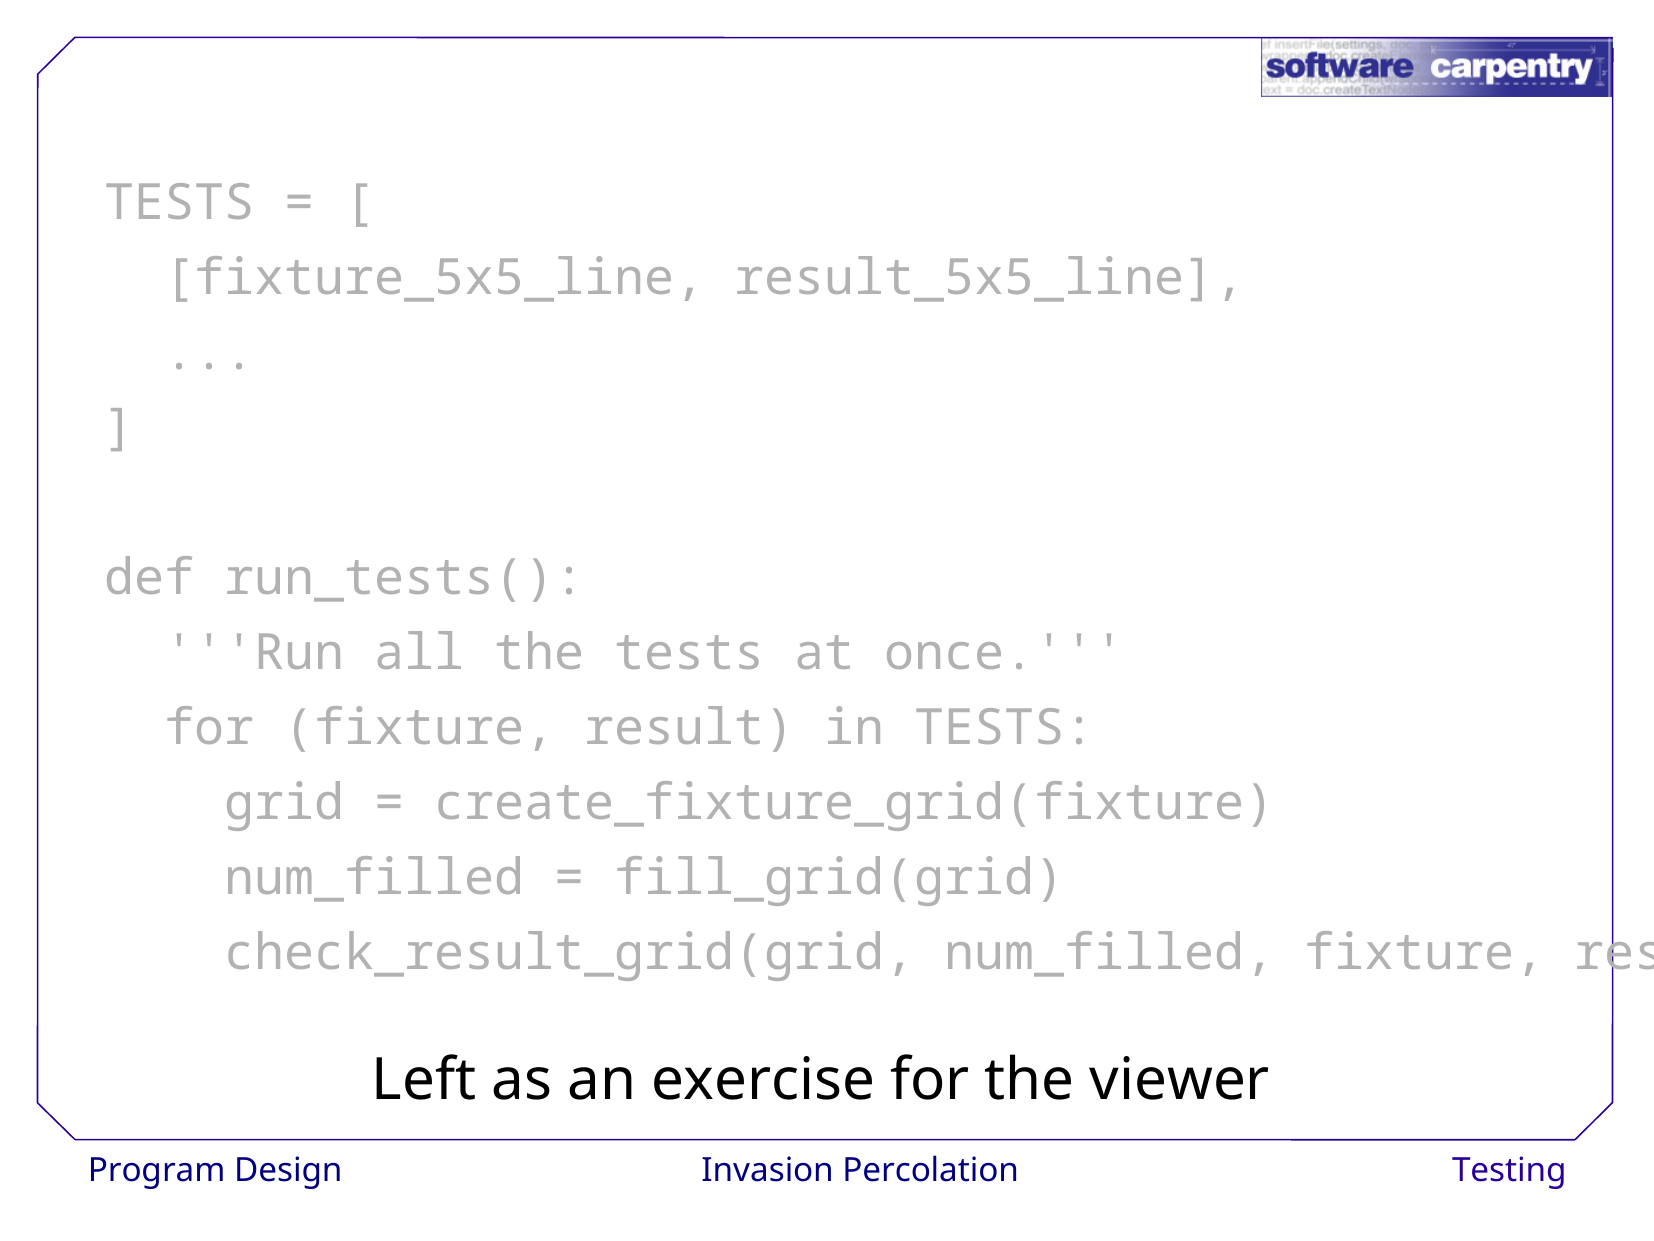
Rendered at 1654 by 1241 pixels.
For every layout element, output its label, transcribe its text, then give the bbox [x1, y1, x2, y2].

text_box Left as an exercise for the viewer [82, 998, 1560, 1119]
text_box TESTS = [ [fixture_5x5_line, result_5x5_line], ... ] def run_tests(): '''Run all the tests at once.''' for (fixture, result) in TESTS: grid = create_fixture_grid(fixture) num_filled = fill_grid(grid) check_result_grid(grid, num_filled, fixture, result) [89, 147, 1508, 998]
picture [1261, 39, 1613, 97]
